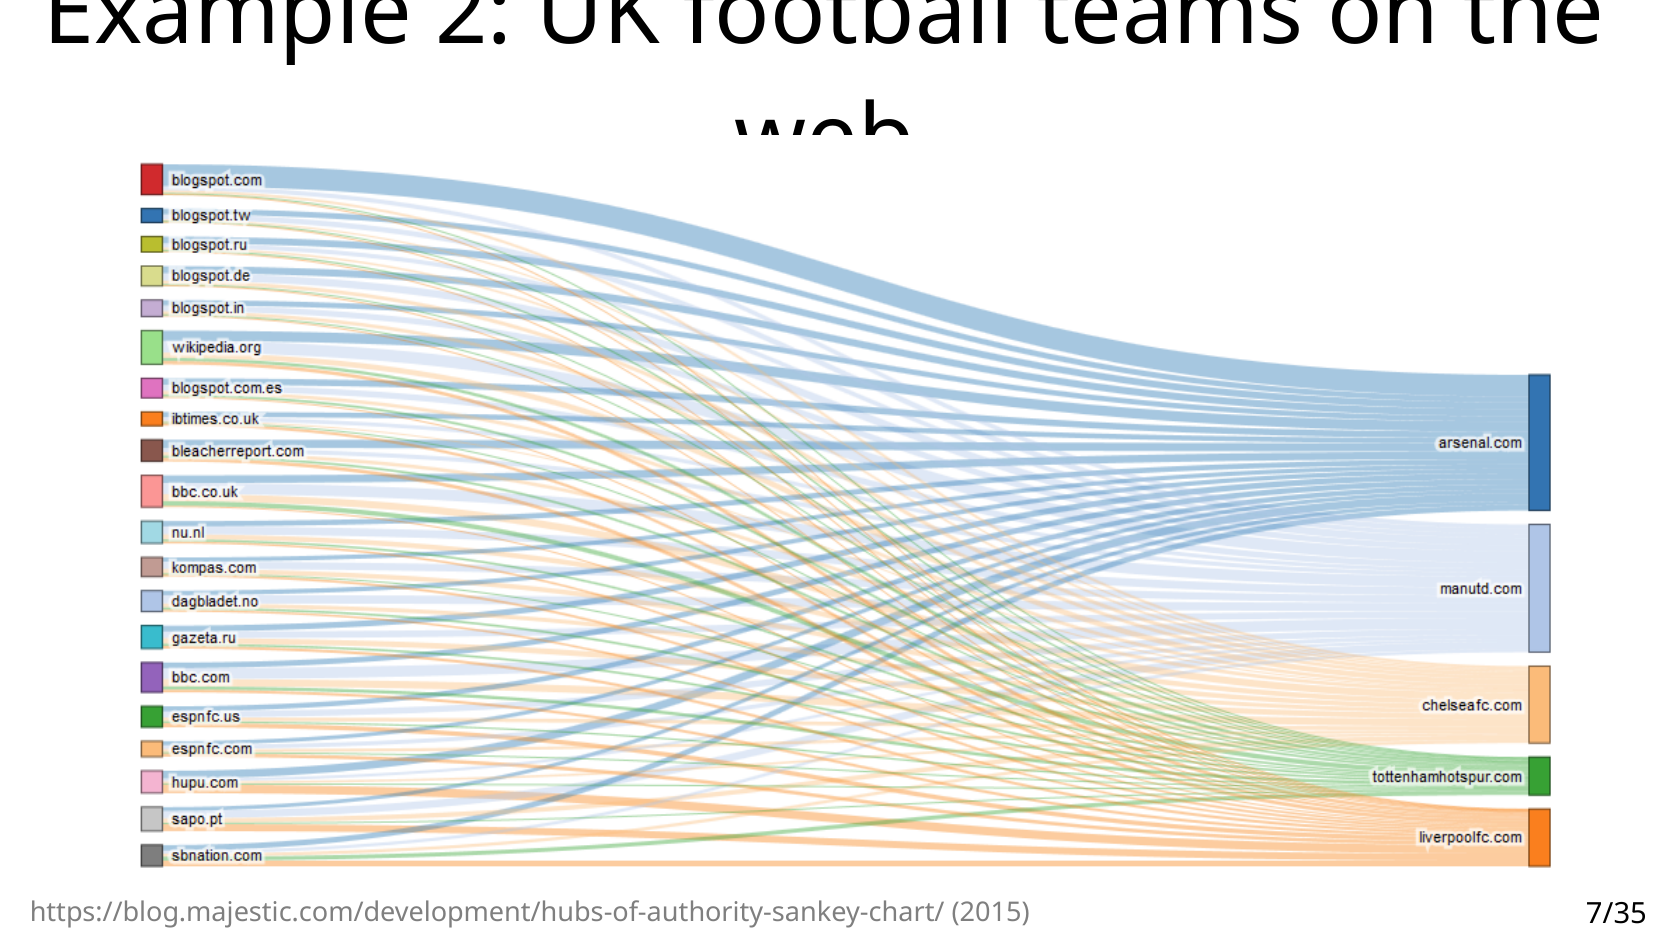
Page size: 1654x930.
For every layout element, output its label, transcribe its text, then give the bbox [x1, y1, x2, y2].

picture [110, 135, 1579, 903]
text_box https://blog.majestic.com/development/hubs-of-authority-sankey-chart/ (2015) [15, 885, 1381, 930]
title Example 2: UK football teams on the web [15, 0, 1636, 201]
